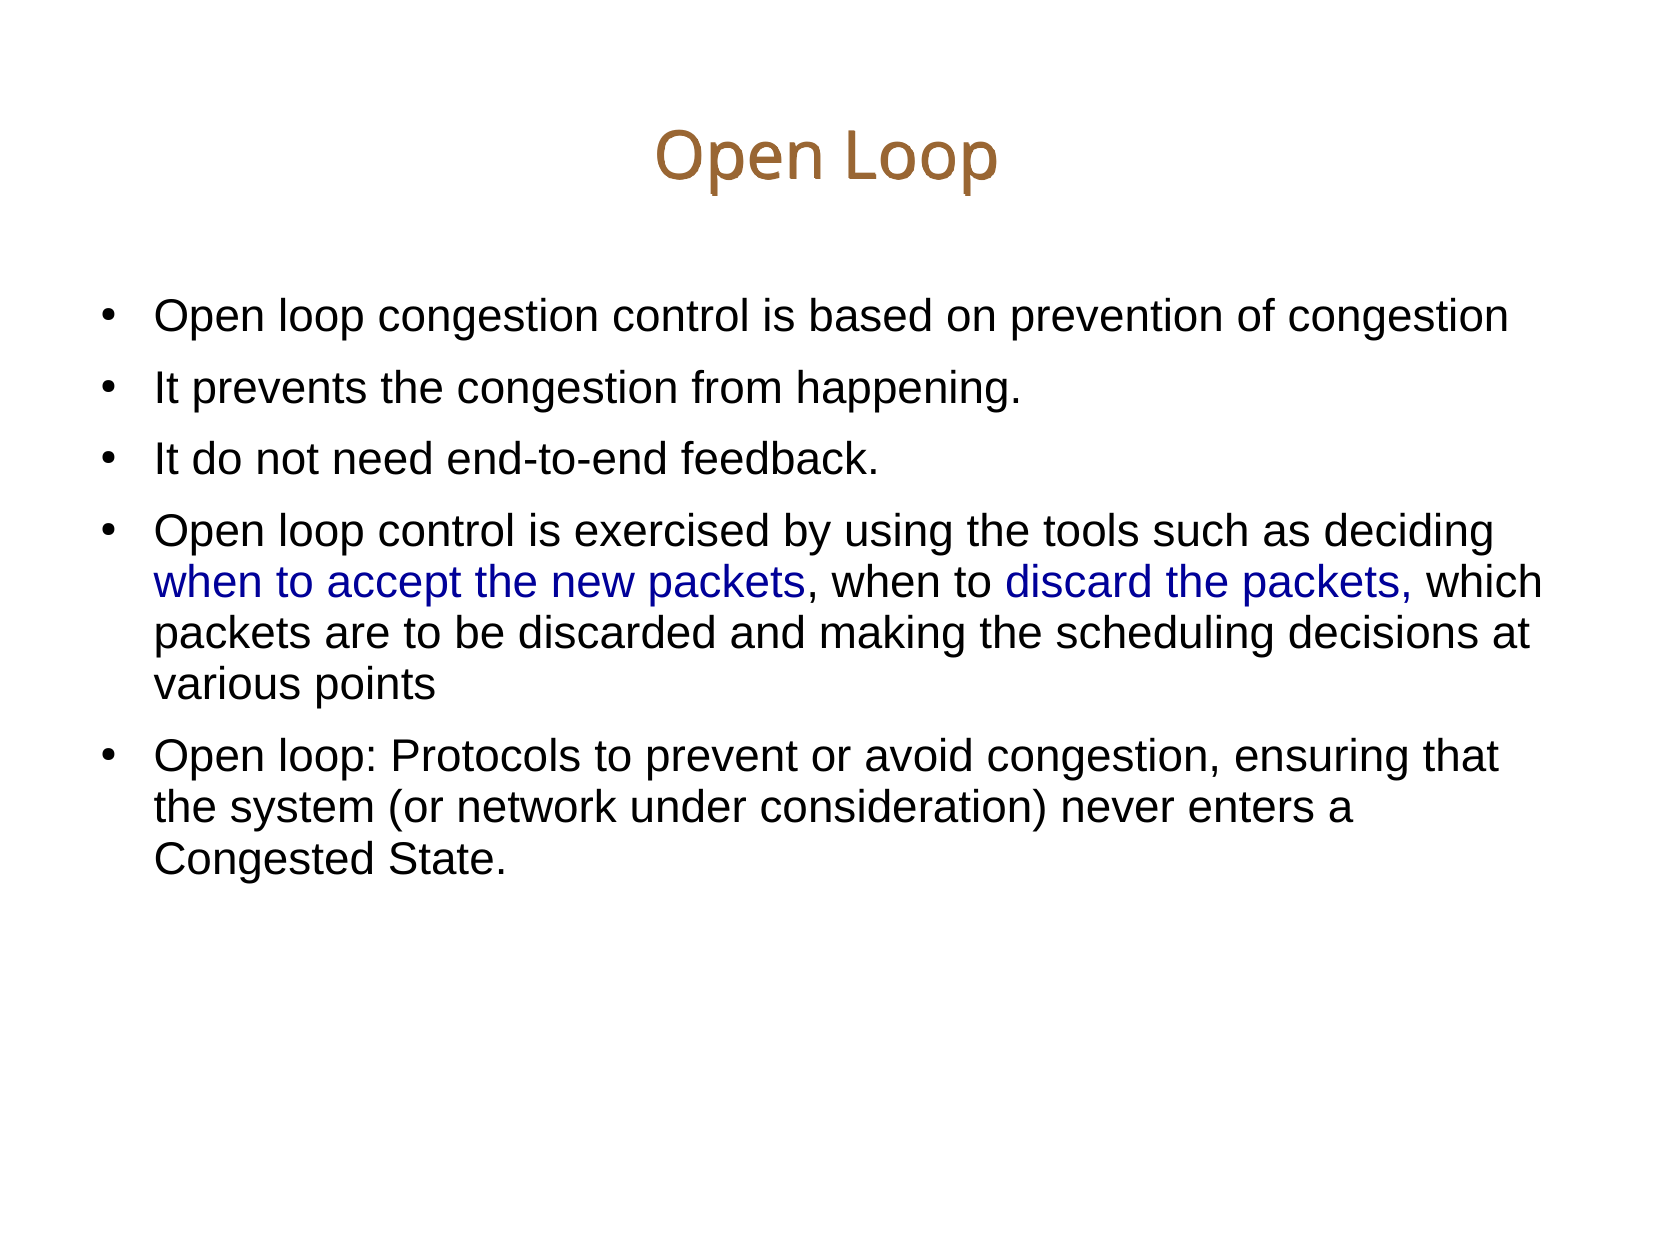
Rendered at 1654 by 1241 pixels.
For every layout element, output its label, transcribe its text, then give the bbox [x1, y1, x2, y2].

title Open Loop [82, 49, 1571, 257]
list Open loop congestion control is based on prevention of congestion It prevents the congestion from happening. It do not need end-to-end feedback. Open loop control is exercised by using the tools such as deciding when to accept the new packets, when to discard the packets, which packets are to be discarded and making the scheduling decisions at various points Open loop: Protocols to prevent or avoid congestion, ensuring that the system (or network under consideration) never enters a Congested State. [82, 290, 1571, 1010]
